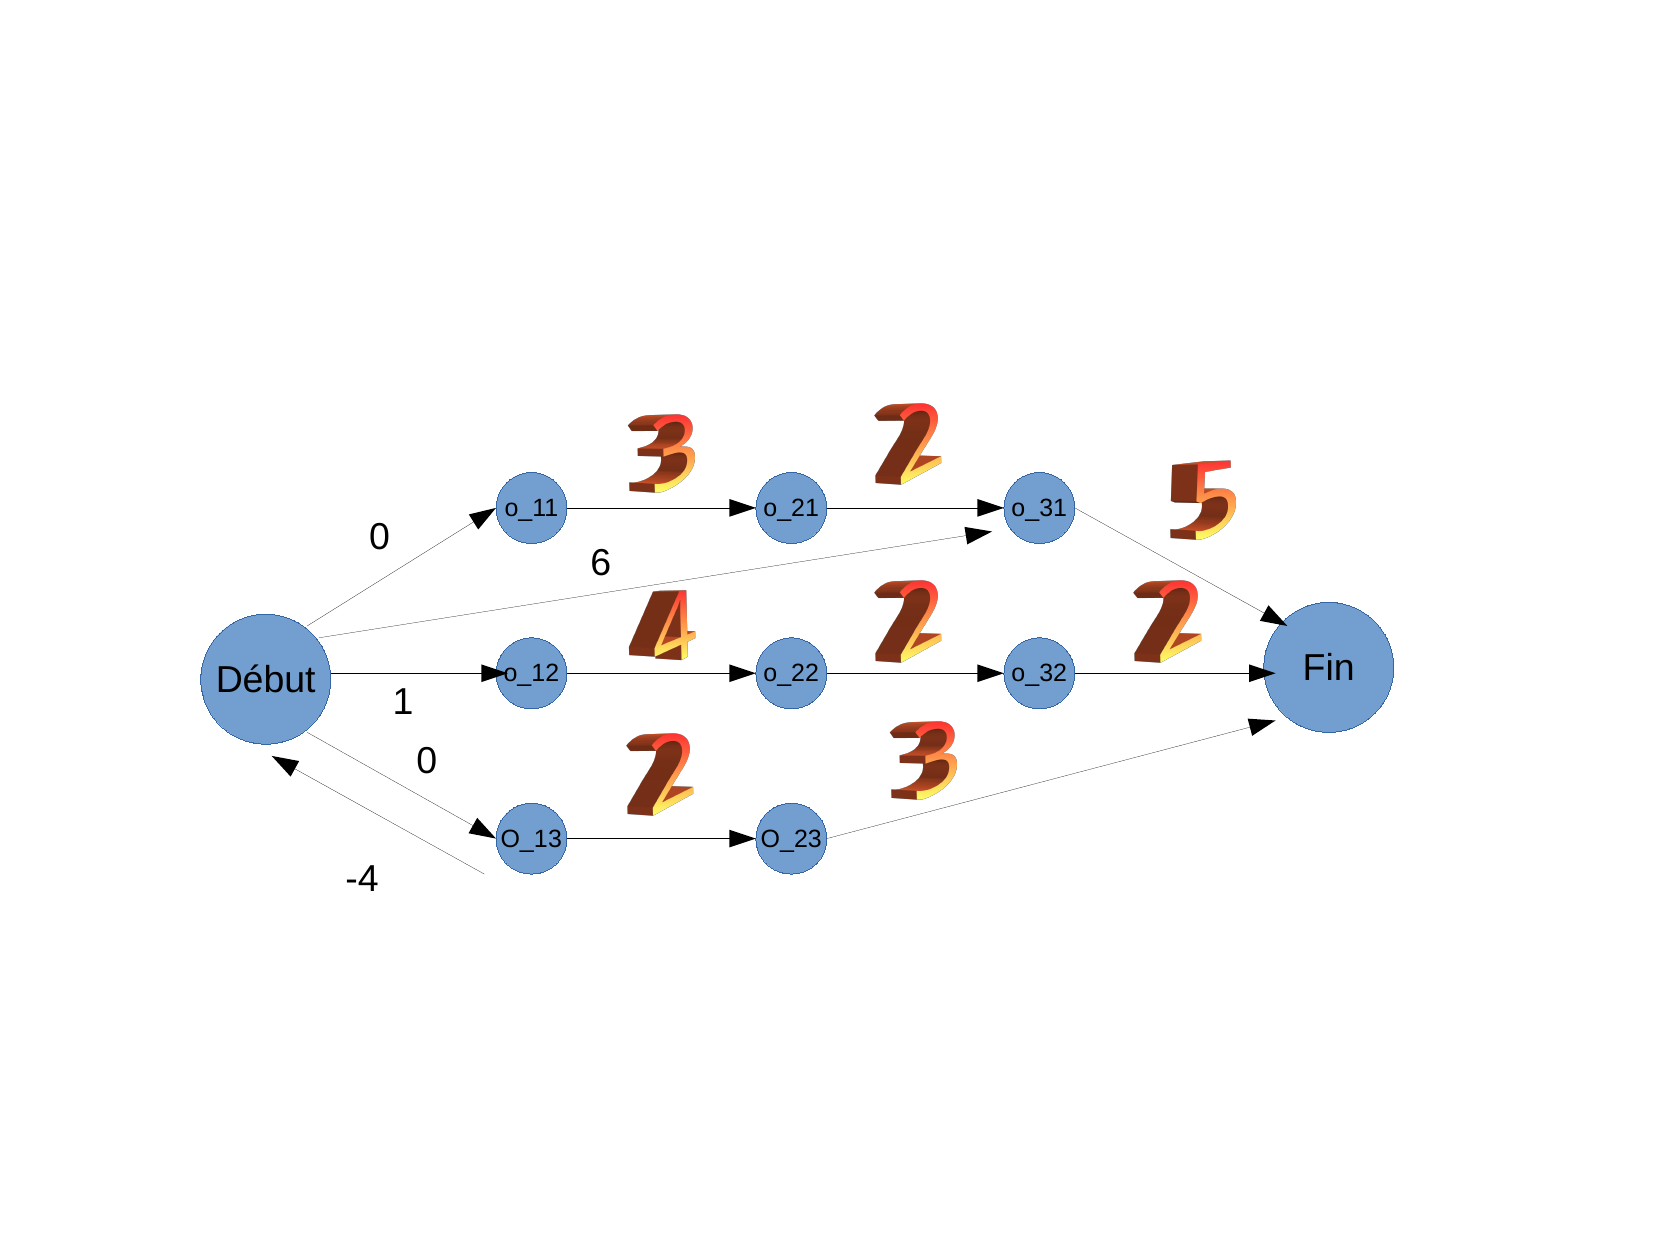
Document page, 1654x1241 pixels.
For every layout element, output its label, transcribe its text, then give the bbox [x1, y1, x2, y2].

text_box o_32 [1003, 637, 1075, 709]
text_box Début [200, 614, 331, 745]
text_box o_31 [1003, 472, 1075, 544]
text_box 6 [575, 533, 626, 591]
text_box 1 [377, 673, 438, 733]
text_box o_22 [755, 637, 827, 709]
text_box -4 [330, 850, 394, 908]
text_box o_21 [755, 472, 827, 544]
text_box o_12 [506, 669, 514, 680]
text_box o_11 [496, 472, 567, 544]
text_box 0 [354, 507, 405, 565]
text_box Fin [1263, 602, 1394, 733]
text_box o_12 [496, 637, 567, 709]
text_box O_23 [755, 803, 827, 875]
text_box O_13 [496, 803, 567, 875]
text_box 0 [401, 732, 452, 790]
